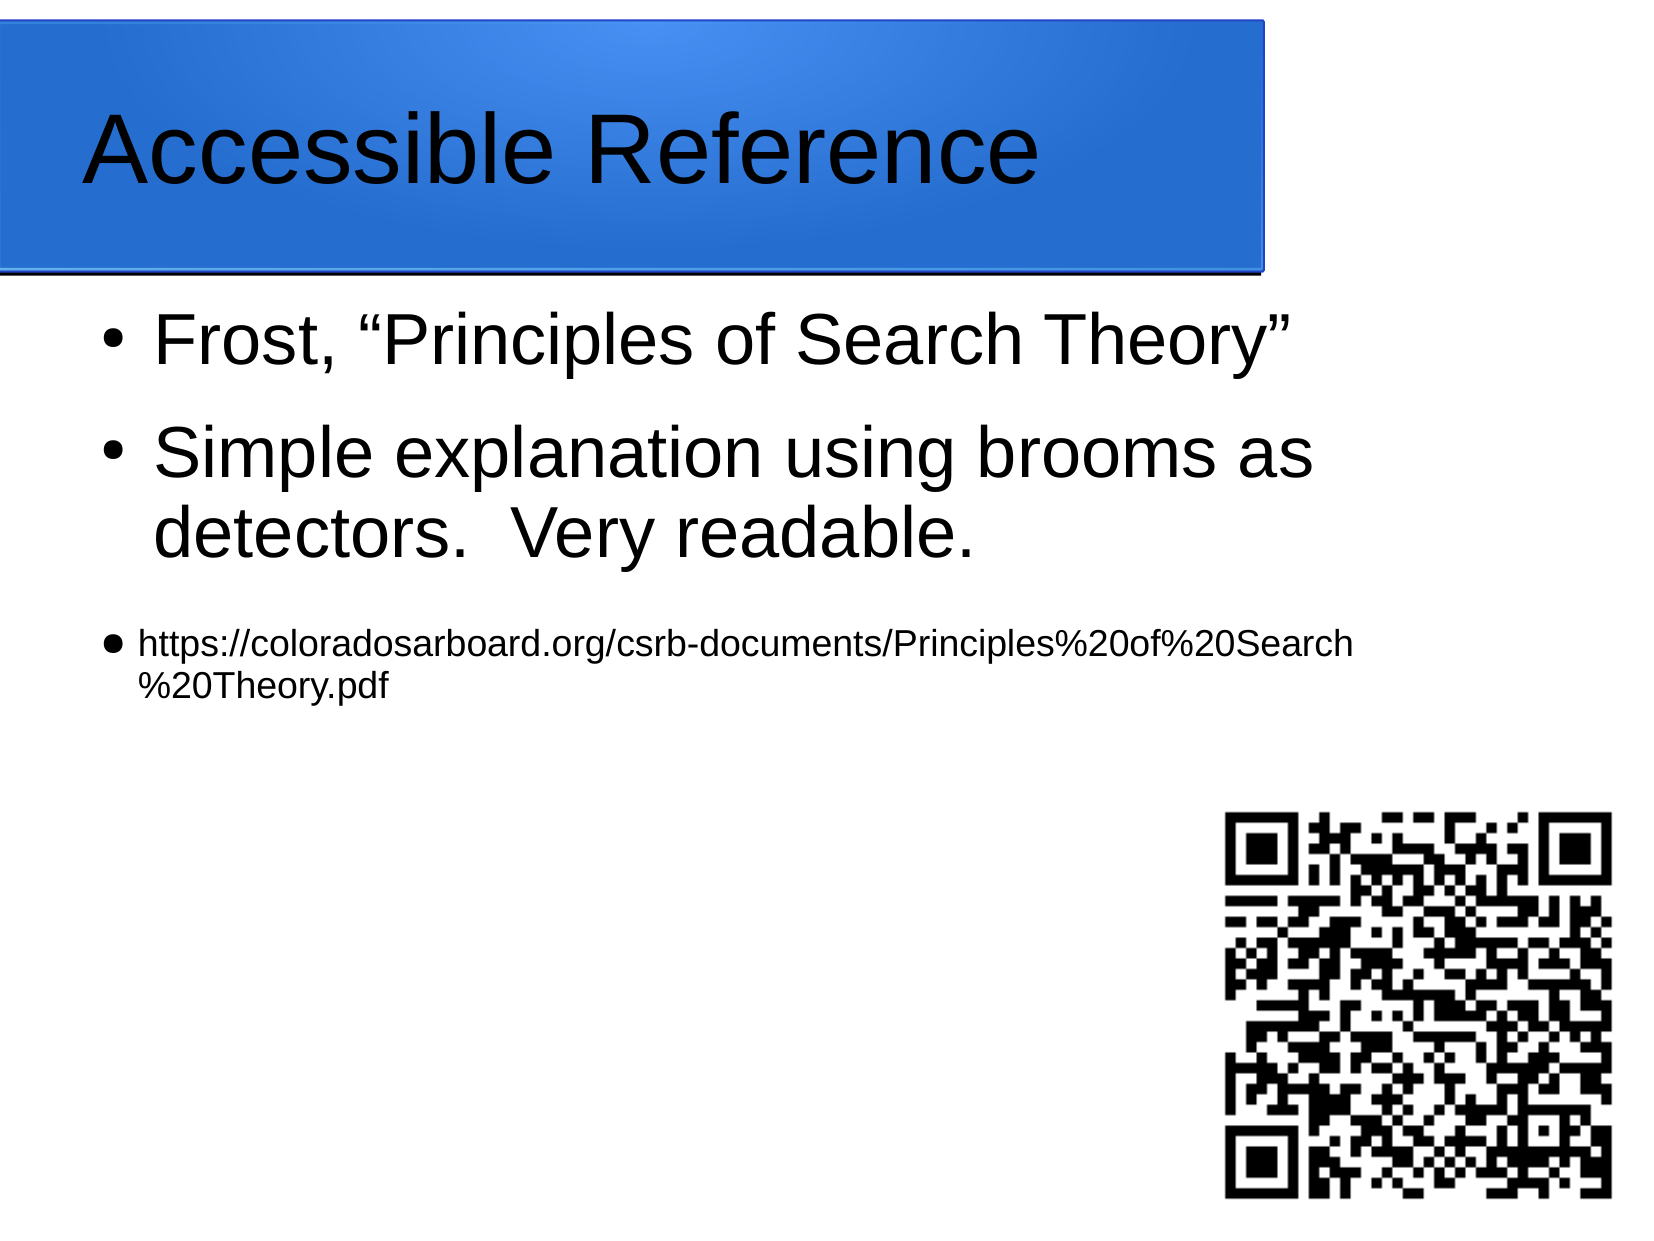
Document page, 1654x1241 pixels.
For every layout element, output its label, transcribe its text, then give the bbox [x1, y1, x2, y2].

picture [1184, 771, 1654, 1241]
title Accessible Reference [82, 47, 1235, 252]
text_box https://coloradosarboard.org/csrb-documents/Principles%20of%20Search%20Theory.pdf [123, 615, 1621, 672]
list Frost, “Principles of Search Theory” Simple explanation using brooms as detectors. Very readable. [82, 299, 1571, 1019]
